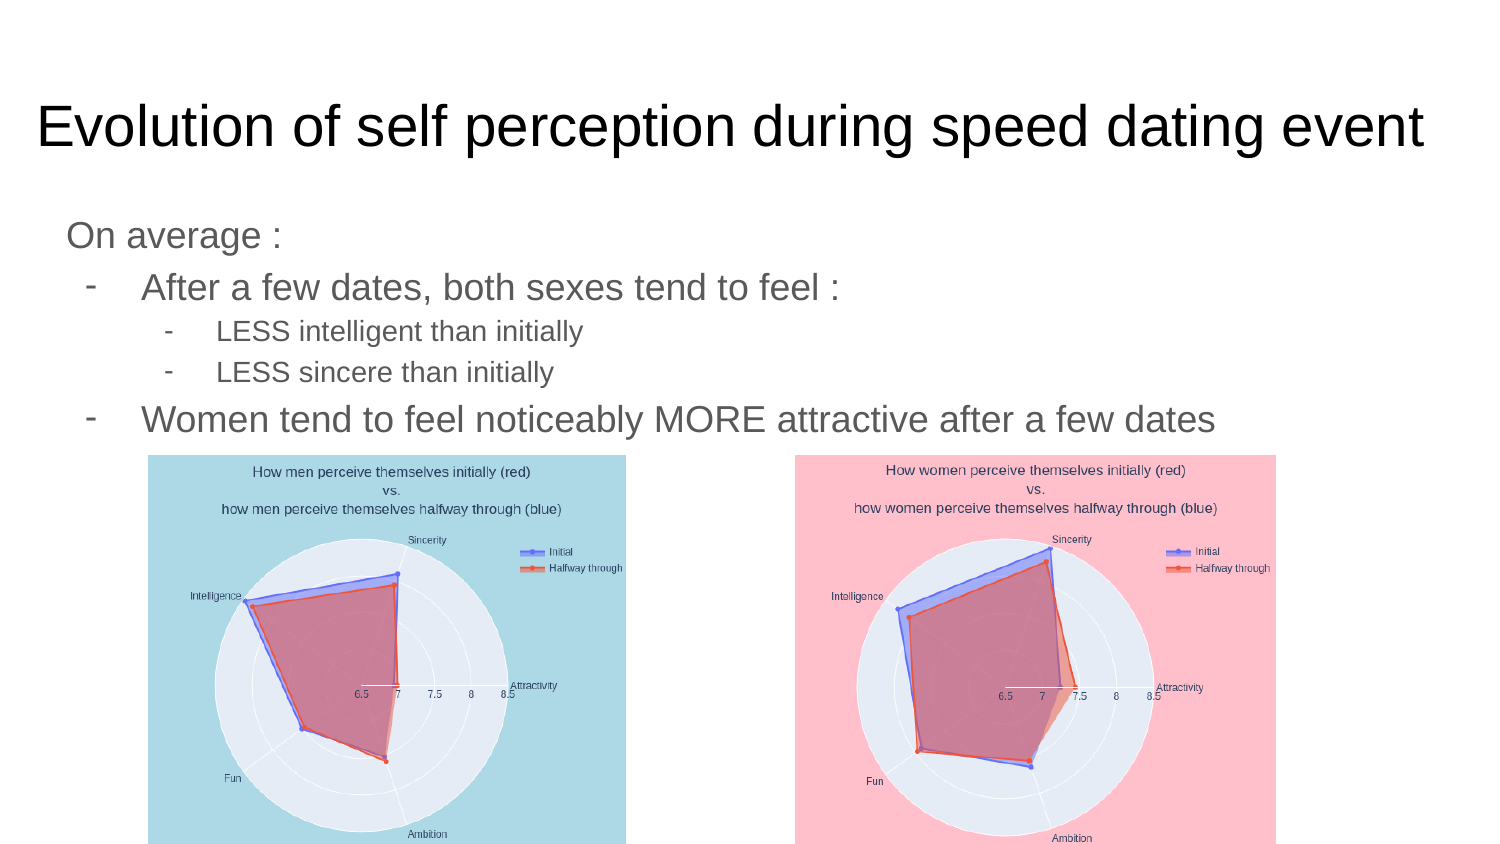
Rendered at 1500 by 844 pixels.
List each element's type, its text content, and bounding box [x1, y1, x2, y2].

picture [795, 455, 1276, 844]
title Evolution of self perception during speed dating event [20, 72, 1476, 167]
list On average : After a few dates, both sexes tend to feel : LESS intelligent than initially LESS sincere than initially Women tend to feel noticeably MORE attractive after a few dates [51, 189, 1449, 750]
picture [148, 455, 626, 844]
